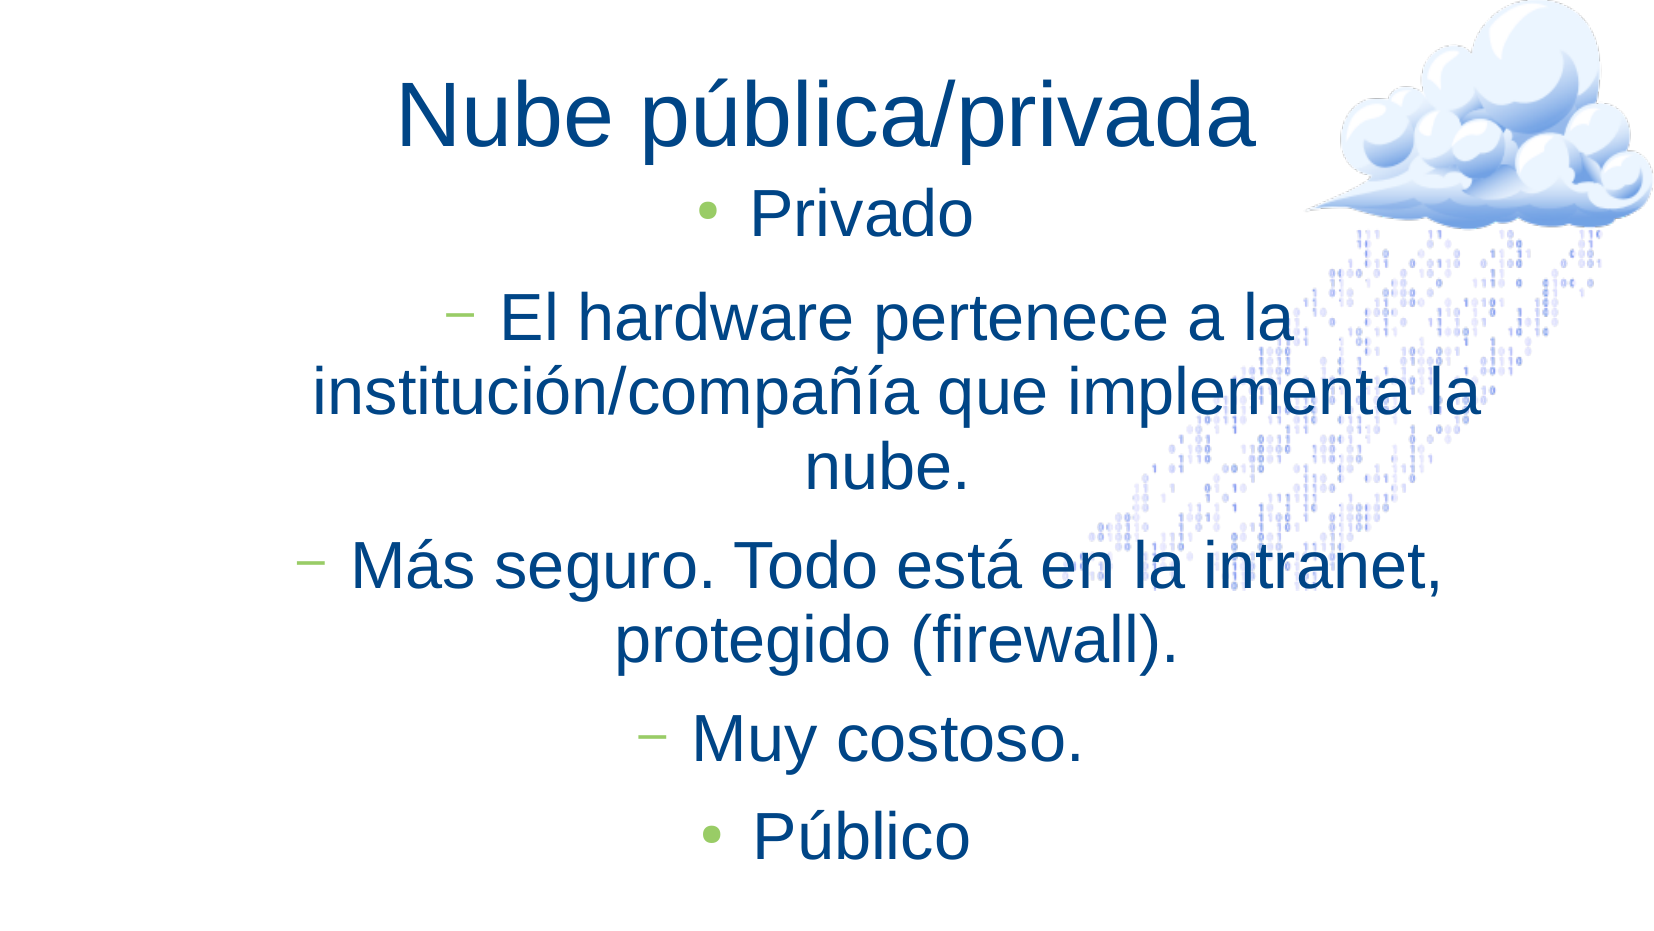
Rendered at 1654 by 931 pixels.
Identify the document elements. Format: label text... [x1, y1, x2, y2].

subtitle Privado El hardware pertenece a la institución/compañía que implementa la nube. Más seguro. Todo está en la intranet, protegido (firewall). Muy costoso. Público [82, 155, 1571, 819]
picture [1062, 0, 1654, 591]
title Nube pública/privada [82, 37, 1571, 155]
